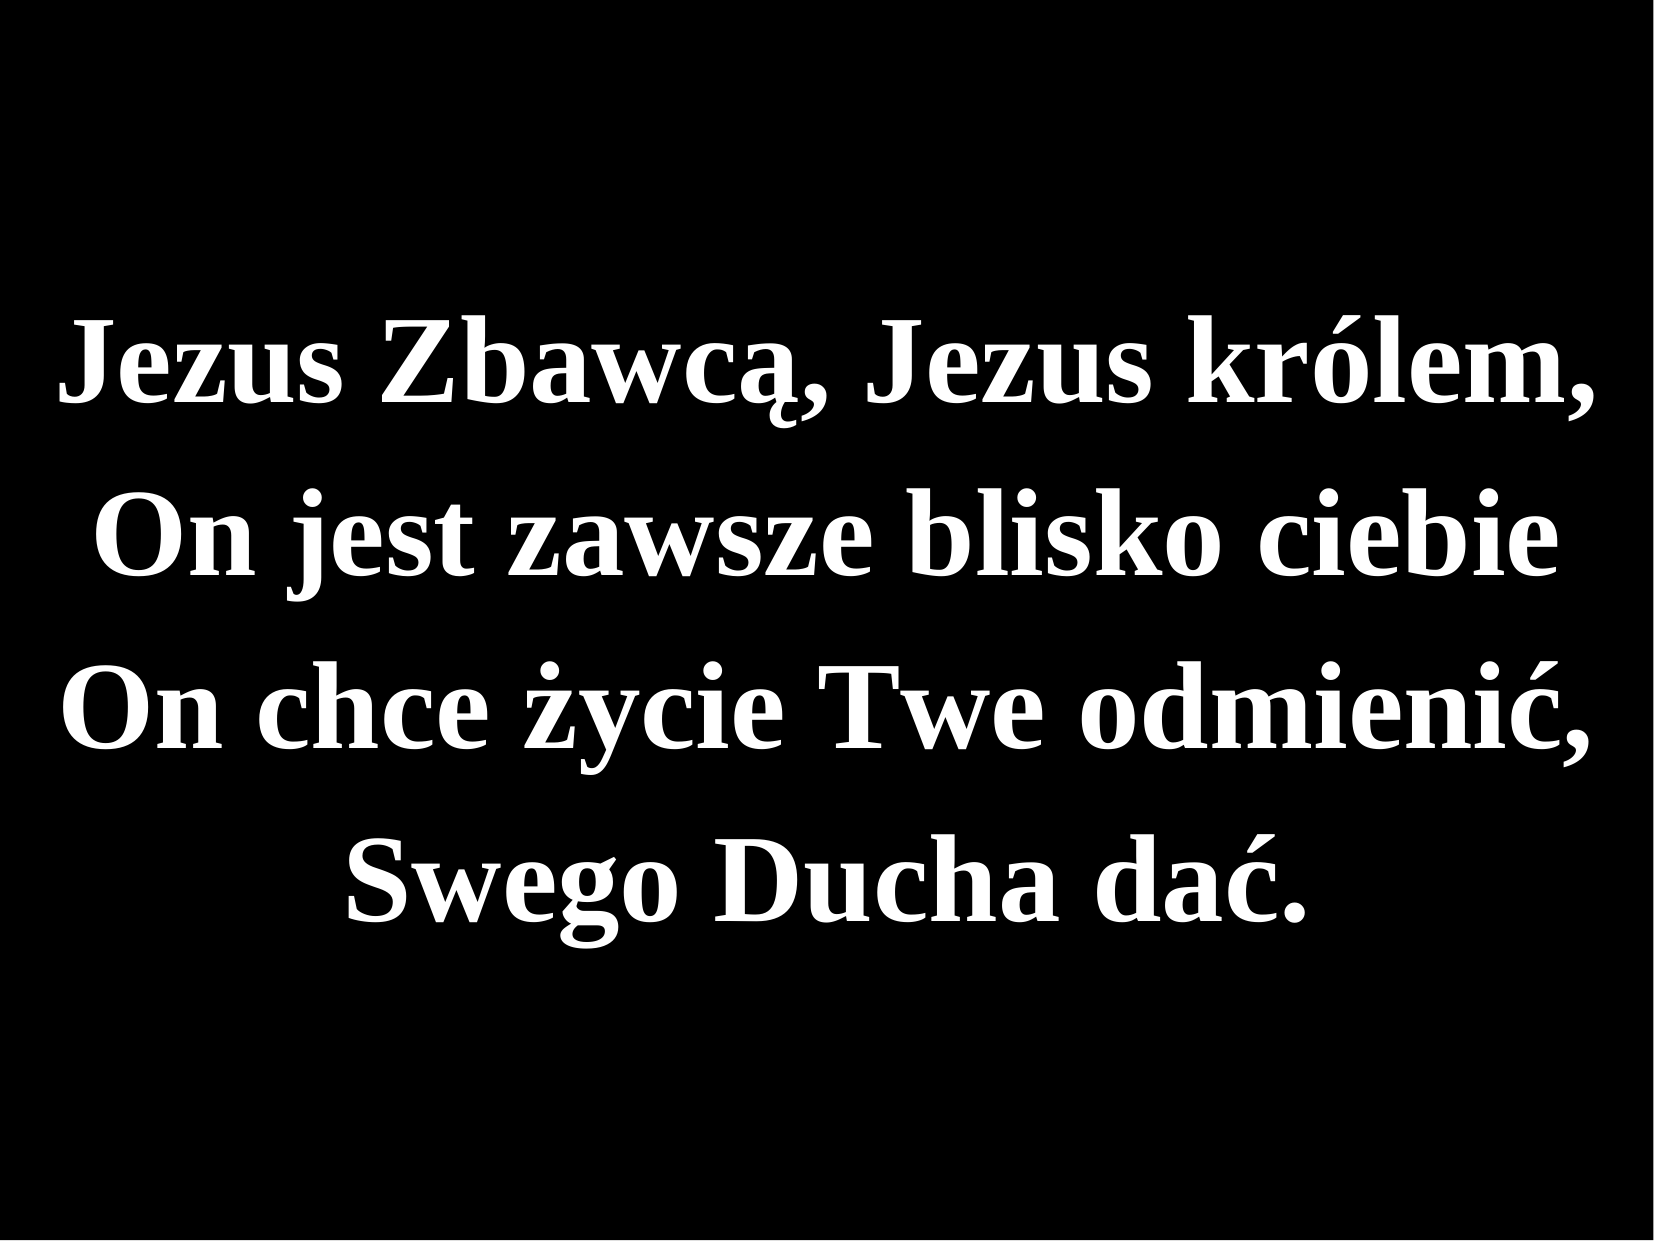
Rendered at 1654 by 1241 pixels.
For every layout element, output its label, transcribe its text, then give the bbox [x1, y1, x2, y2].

title Jezus Zbawcą, Jezus królem, ppp On jest zawsze blisko ciebie ppp On chce życie Twe odmienić, ppp Swego Ducha dać. [0, 0, 1654, 1241]
